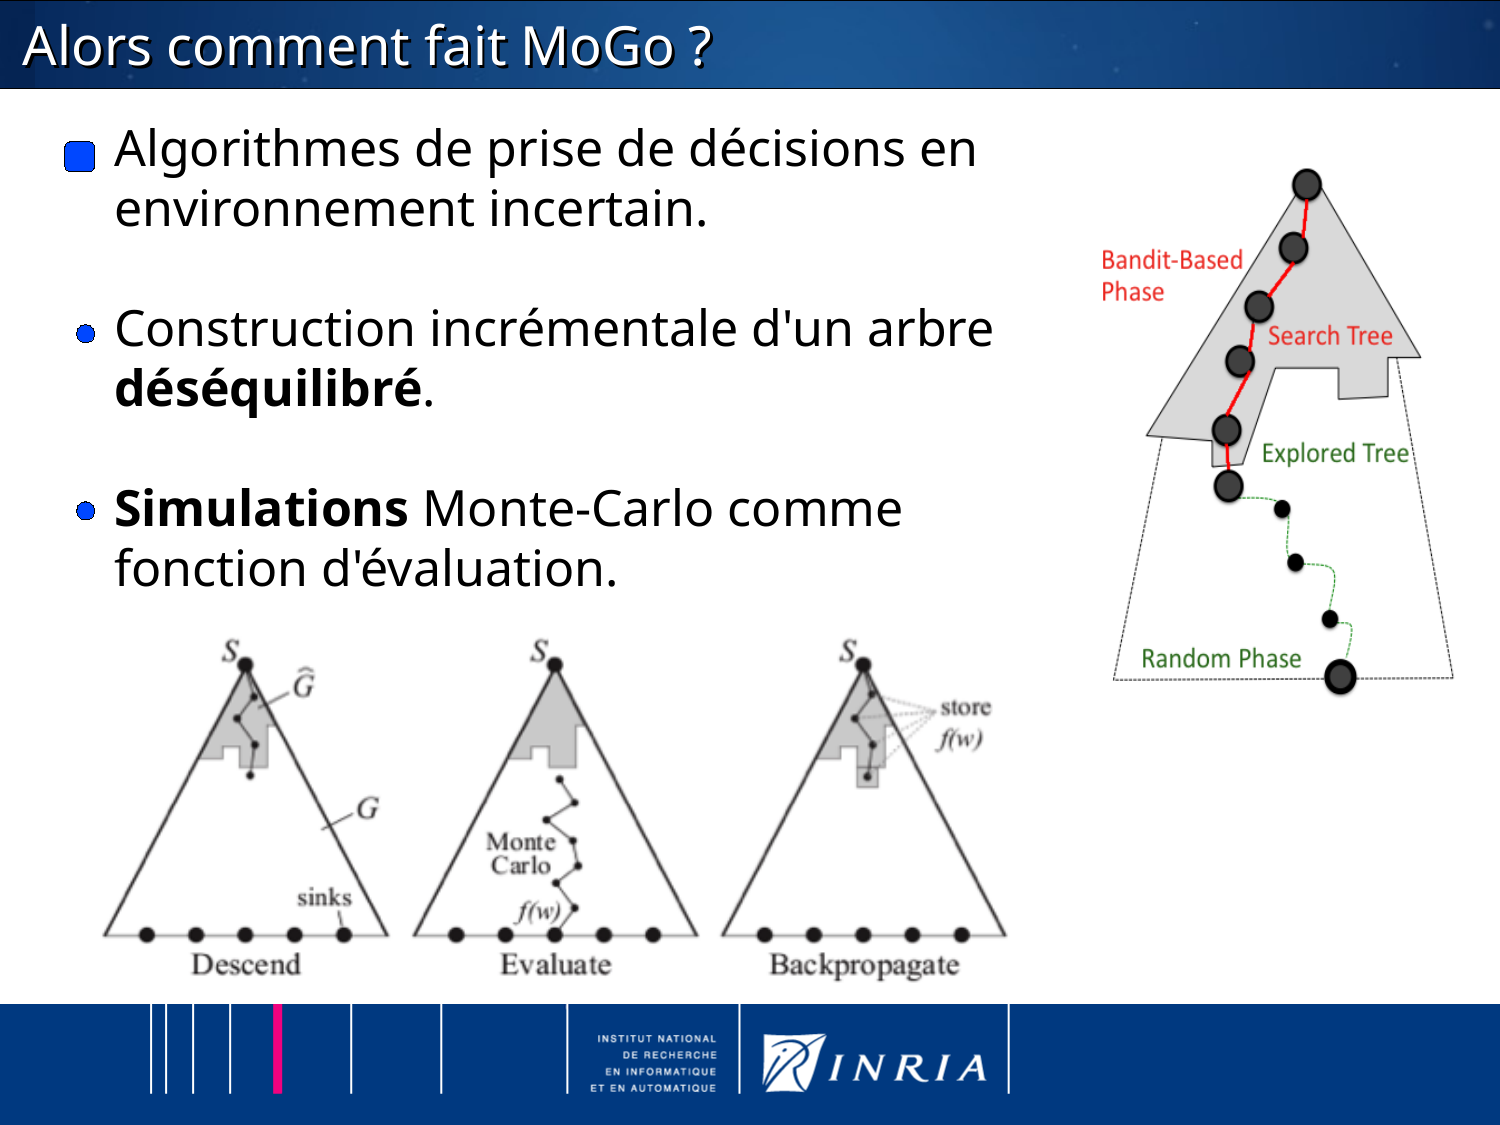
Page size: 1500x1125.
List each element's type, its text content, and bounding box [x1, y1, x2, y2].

text_box Alors comment fait MoGo ? [0, 0, 1500, 89]
picture [0, 1004, 1500, 1125]
text_box Algorithmes de prise de décisions en environnement incertain. Construction incrémentale d'un arbre déséquilibré. Simulations Monte-Carlo comme fonction d'évaluation. [99, 109, 1045, 604]
picture [90, 620, 1034, 990]
text_box [76, 324, 95, 343]
text_box [76, 501, 95, 520]
picture [1092, 165, 1489, 703]
text_box [64, 141, 95, 172]
